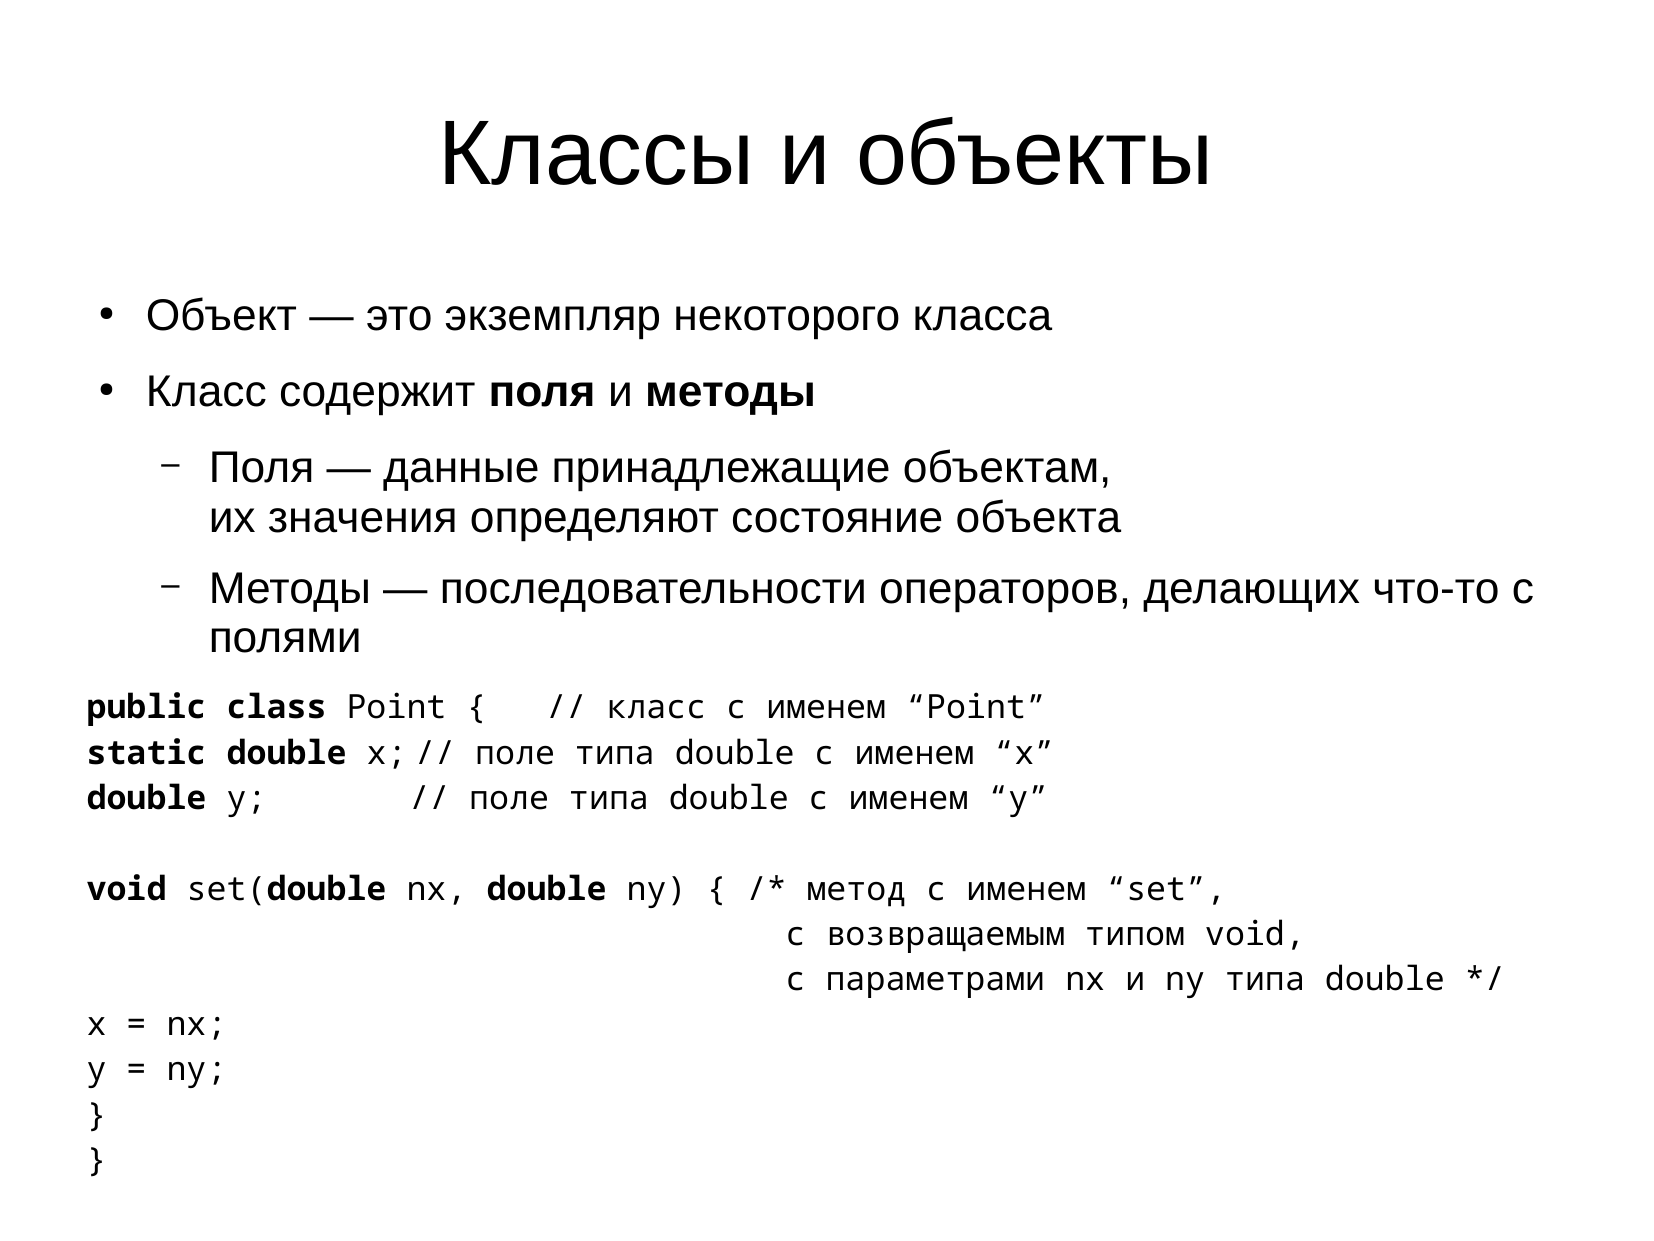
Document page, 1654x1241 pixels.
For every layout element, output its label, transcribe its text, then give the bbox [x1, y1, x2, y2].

list Объект — это экземпляр некоторого класса Класс содержит поля и методы Поля — данные принадлежащие объектам, их значения определяют состояние объекта Методы — последовательности операторов, делающих что-то с полями public class Point { // класс с именем “Point” static double x; // поле типа double с именем “x” double y; // поле типа double с именем “y” void set(double nx, double ny) { /* метод с именем “set”, с возвращаемым типом void, с параметрами nx и ny типа double */ x = nx; y = ny; } } [82, 290, 1571, 1193]
title Классы и объекты [82, 49, 1571, 257]
